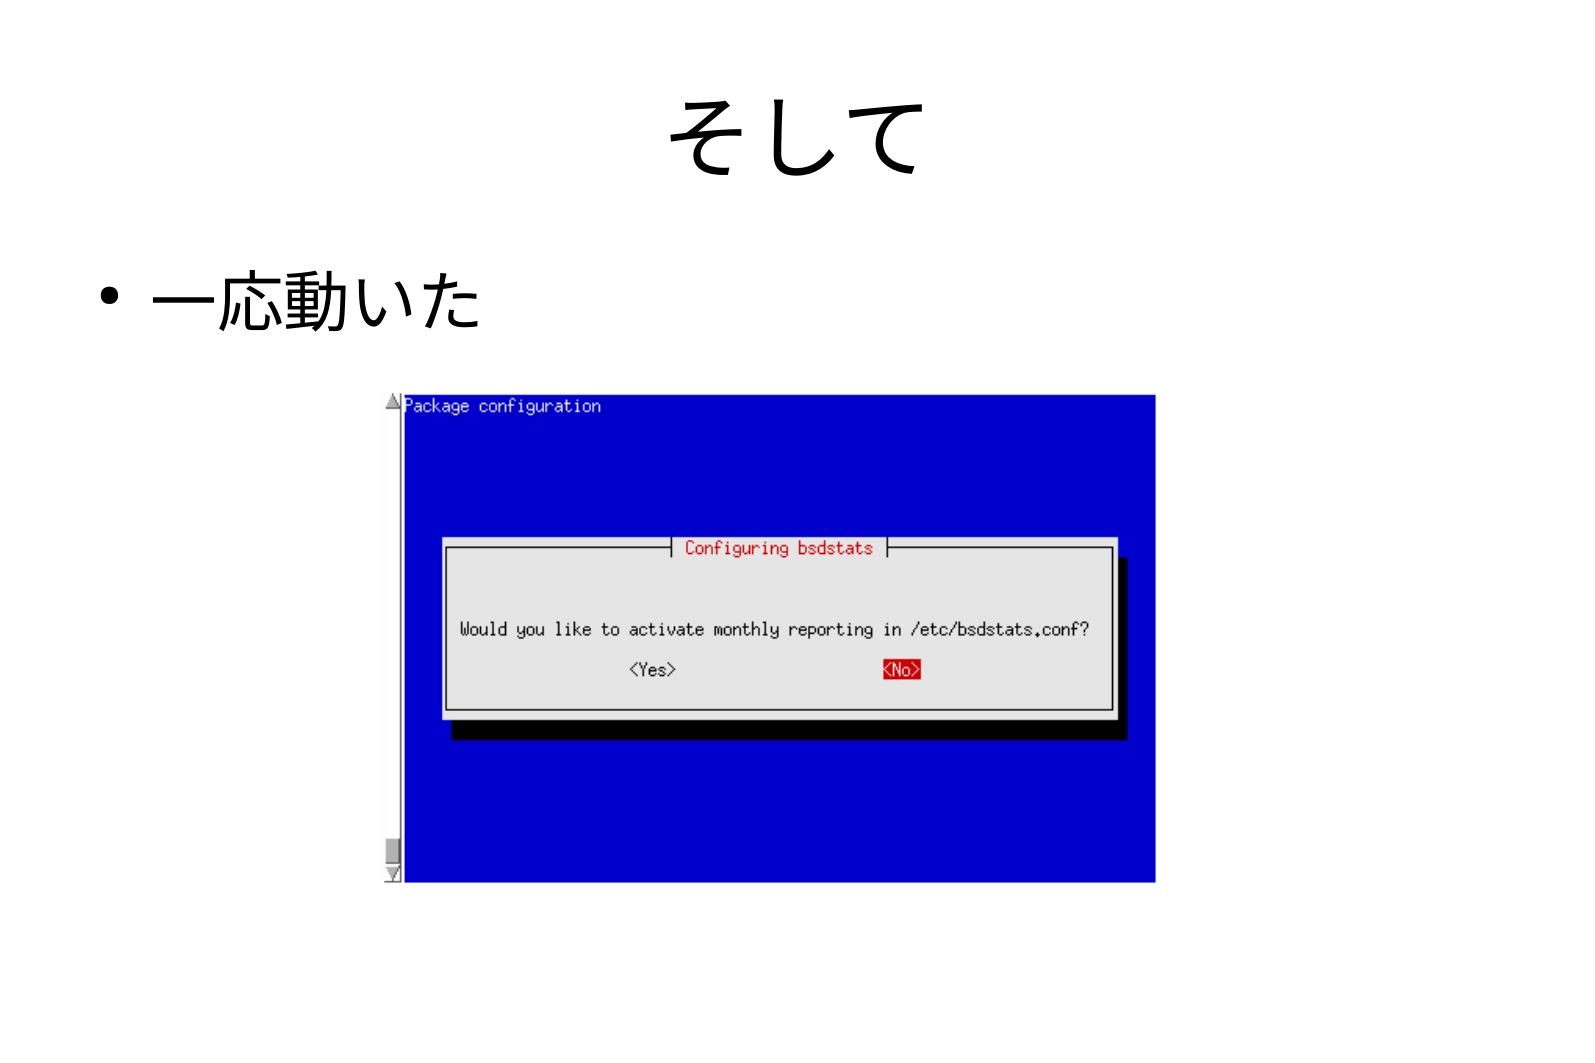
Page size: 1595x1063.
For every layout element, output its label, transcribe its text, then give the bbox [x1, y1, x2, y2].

title そして [79, 49, 1515, 213]
picture [383, 392, 1159, 886]
list 一応動いた [79, 248, 1515, 951]
